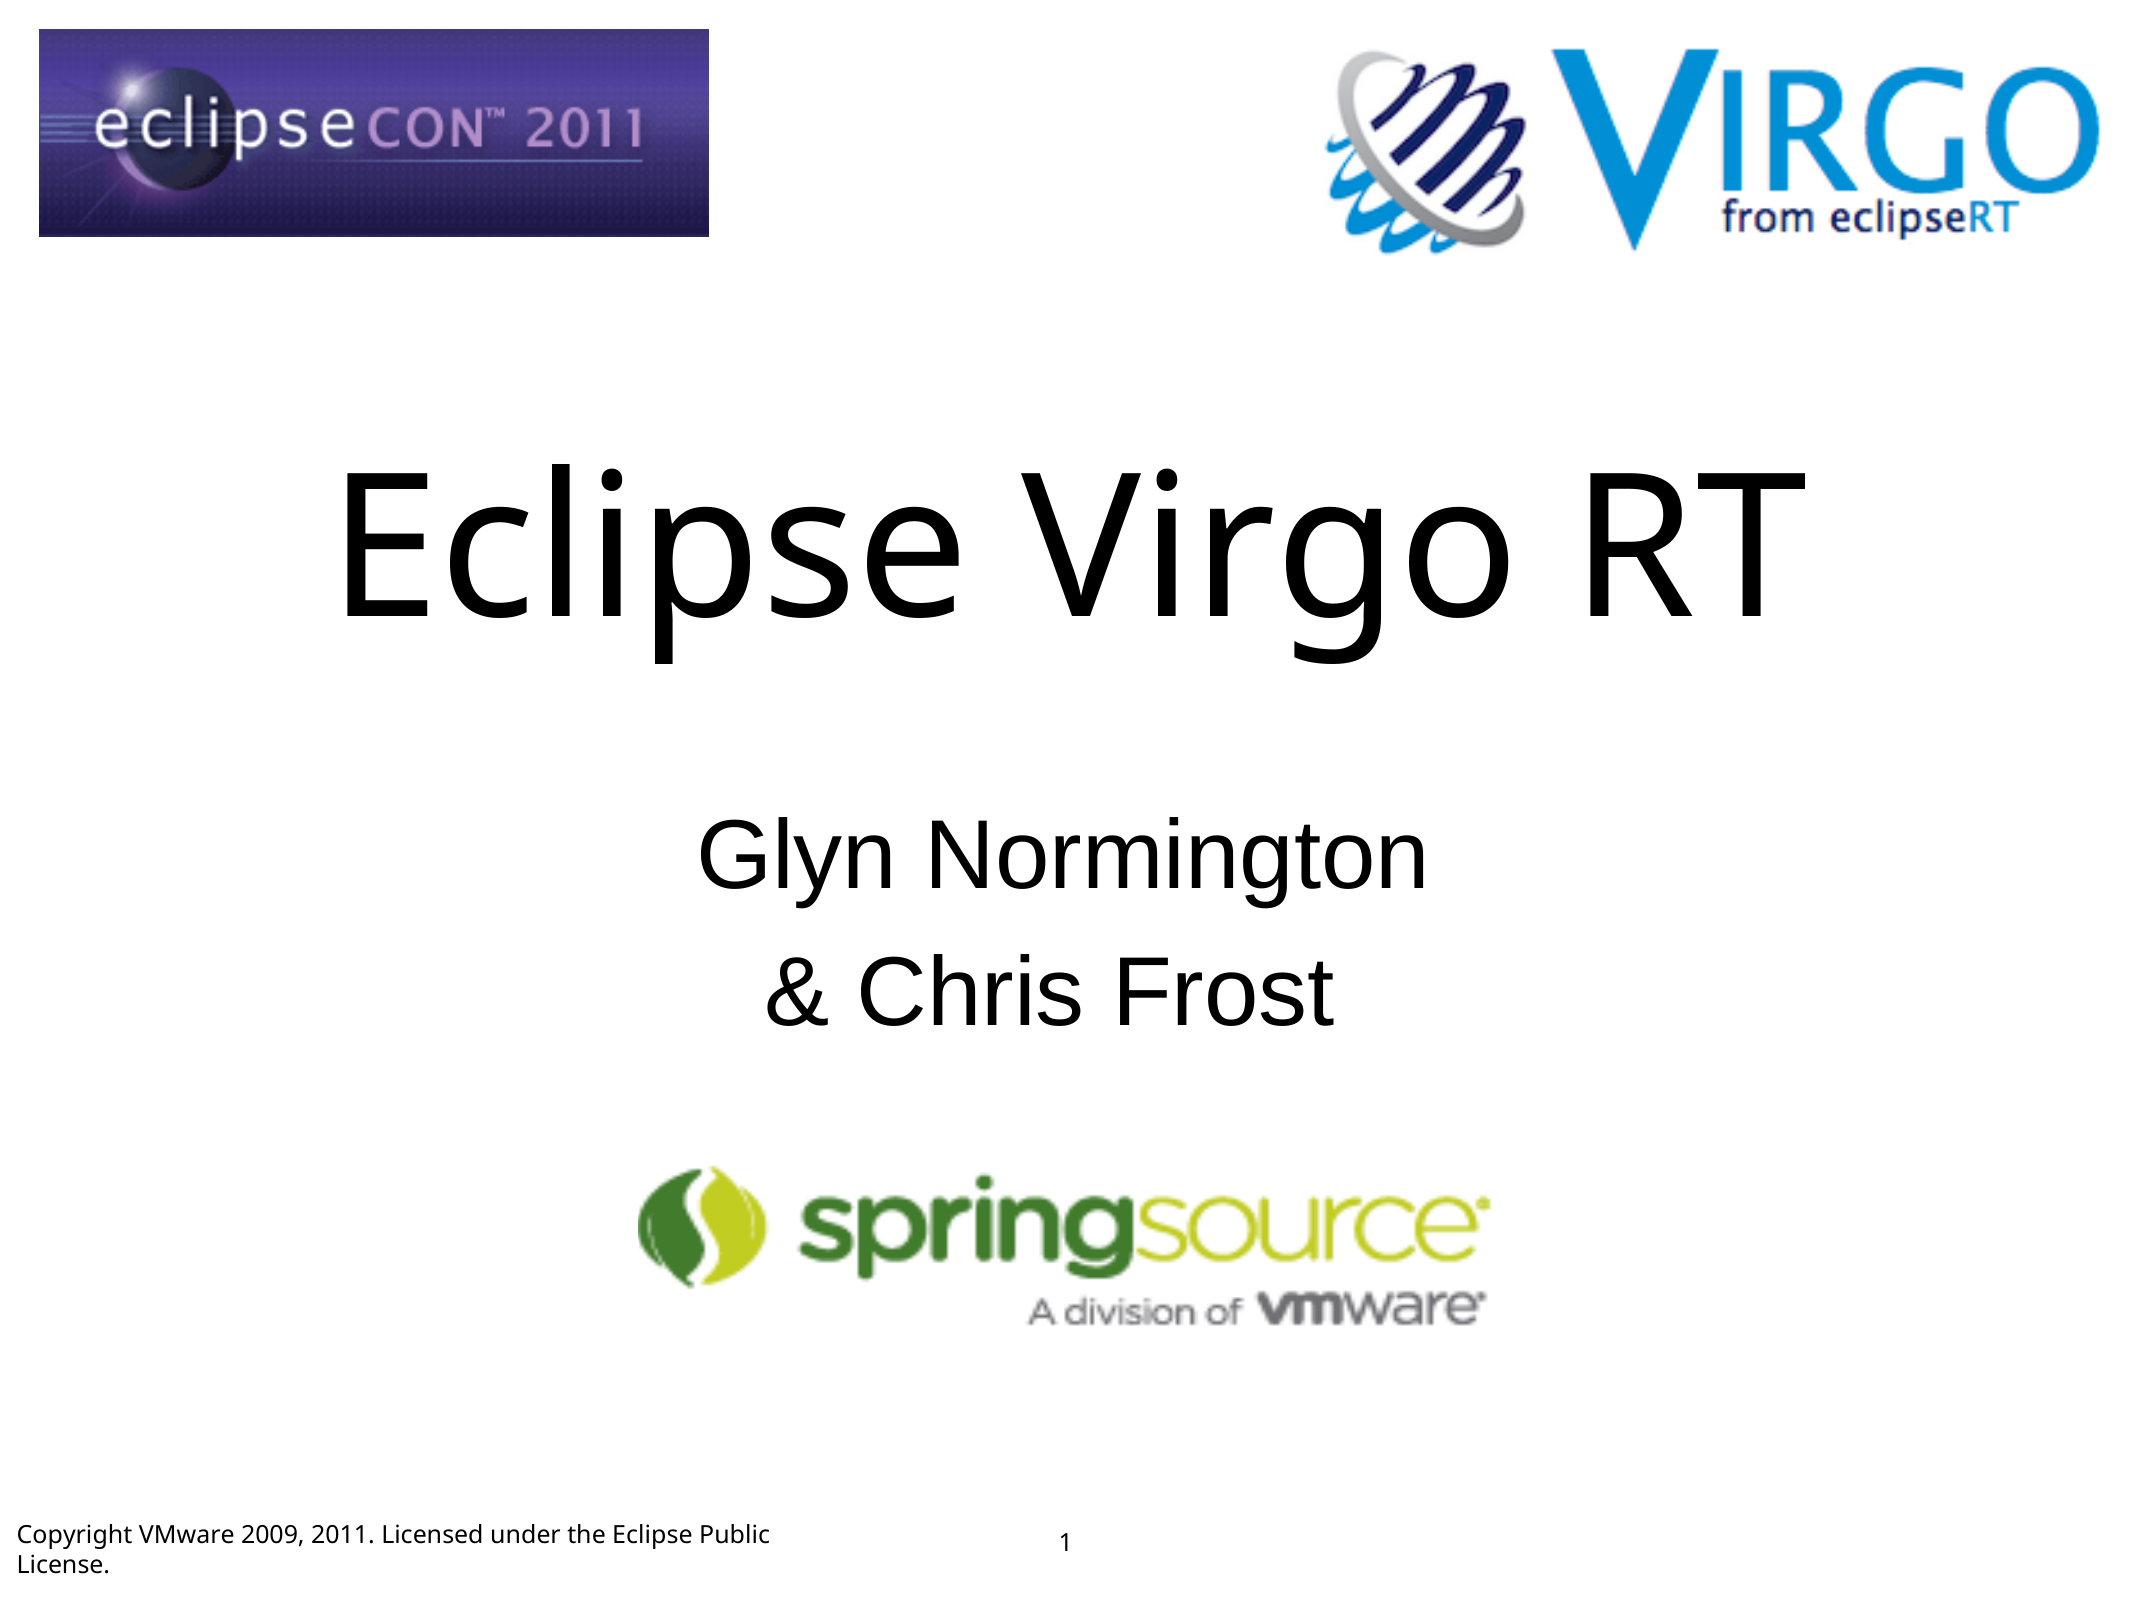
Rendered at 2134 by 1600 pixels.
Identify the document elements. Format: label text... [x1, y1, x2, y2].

text_box Glyn Normington & Chris Frost [0, 767, 2134, 1066]
picture [638, 1164, 1495, 1329]
picture [39, 29, 709, 237]
picture [1290, 27, 2128, 284]
text_box Eclipse Virgo RT [157, 413, 1979, 660]
text_box Eclipse Virgo RT [1304, 522, 1364, 604]
text_box Eclipse Virgo RT [673, 522, 732, 603]
